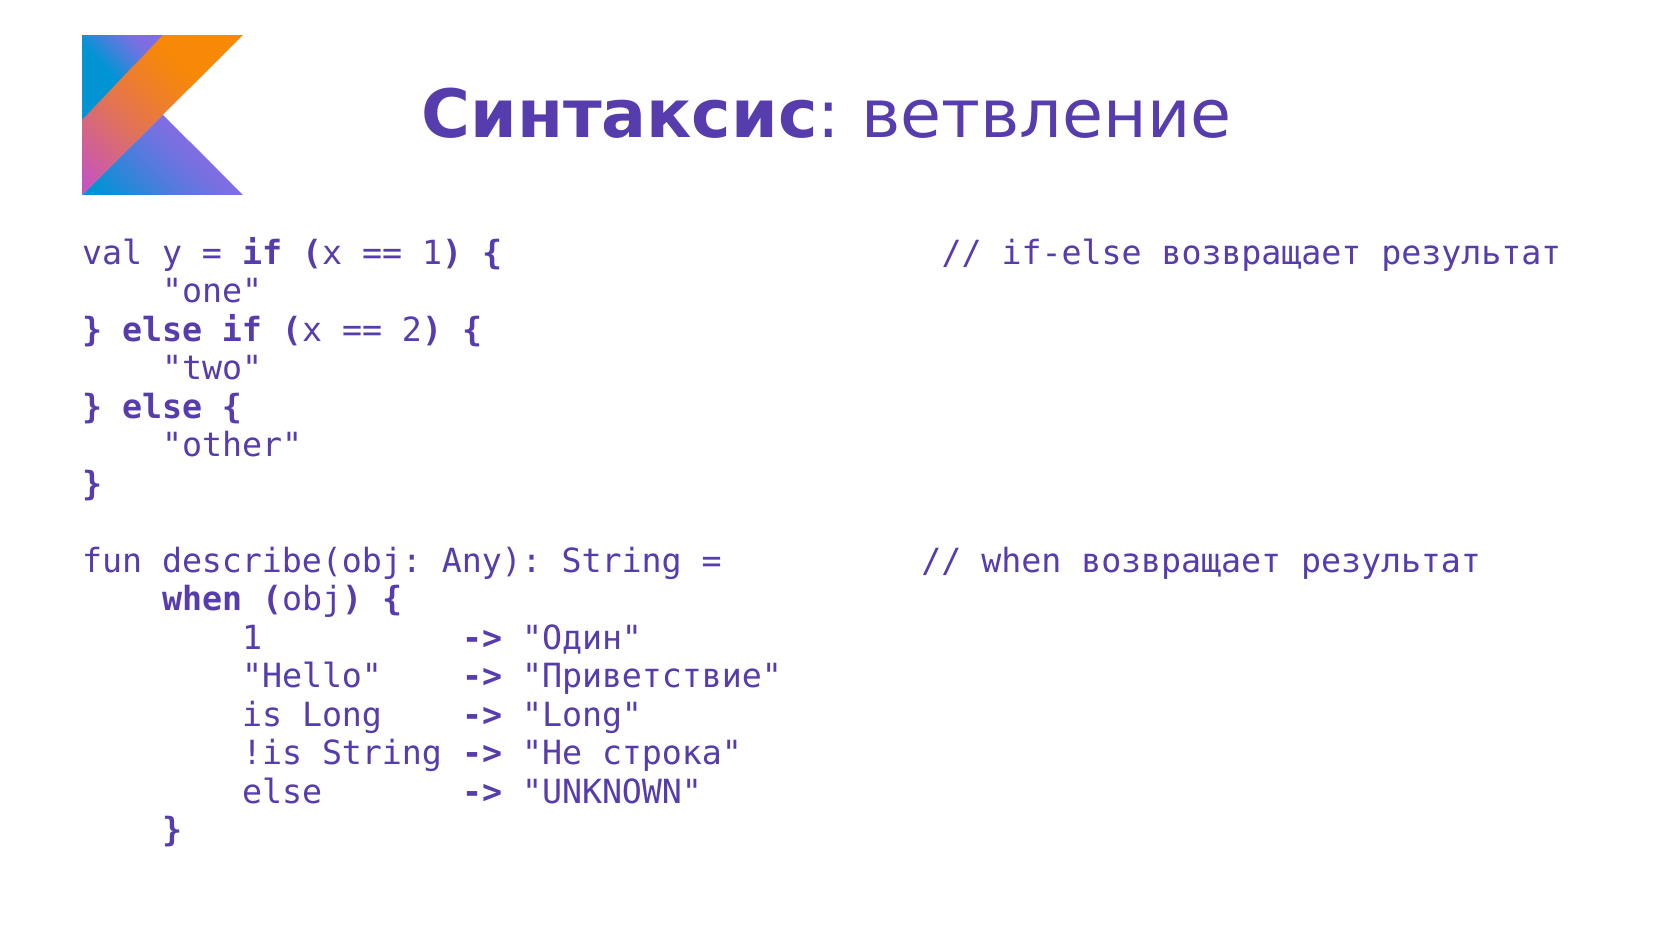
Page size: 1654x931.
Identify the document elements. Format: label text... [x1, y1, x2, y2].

picture [82, 35, 243, 195]
title Синтаксис: ветвление [243, 37, 1571, 193]
text_box val y = if (x == 1) { // if-else возвращает результат "one" } else if (x == 2) { "two" } else { "other" } fun describe(obj: Any): String = // when возвращает результат when (obj) { 1 -> "Один" "Hello" -> "Приветствие" is Long -> "Long" !is String -> "Не строка" else -> "UNKNOWN" } [82, 233, 1571, 850]
